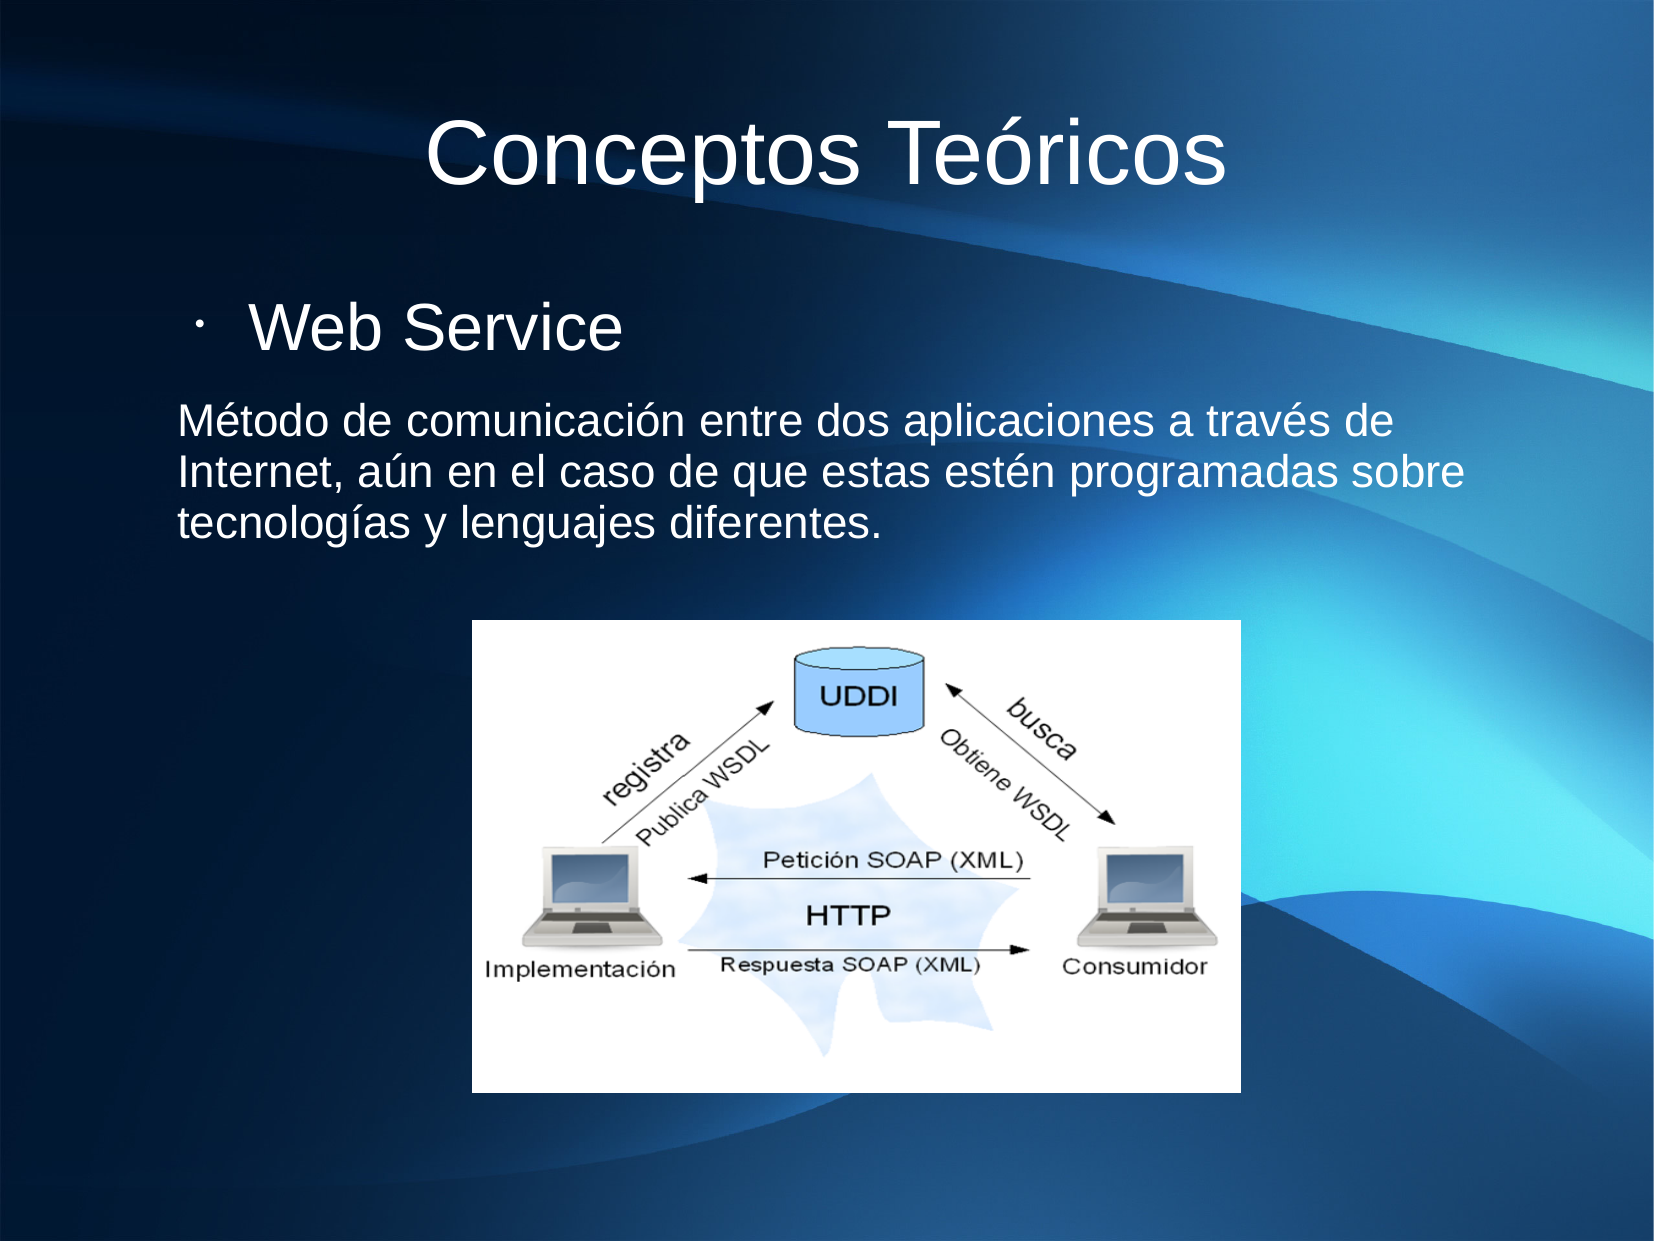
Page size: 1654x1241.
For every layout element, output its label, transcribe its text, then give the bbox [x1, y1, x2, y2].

picture [0, 0, 1654, 1241]
list Web Service Método de comunicación entre dos aplicaciones a través de Internet, aún en el caso de que estas estén programadas sobre tecnologías y lenguajes diferentes. [177, 290, 1506, 1109]
title Conceptos Teóricos [82, 49, 1571, 257]
